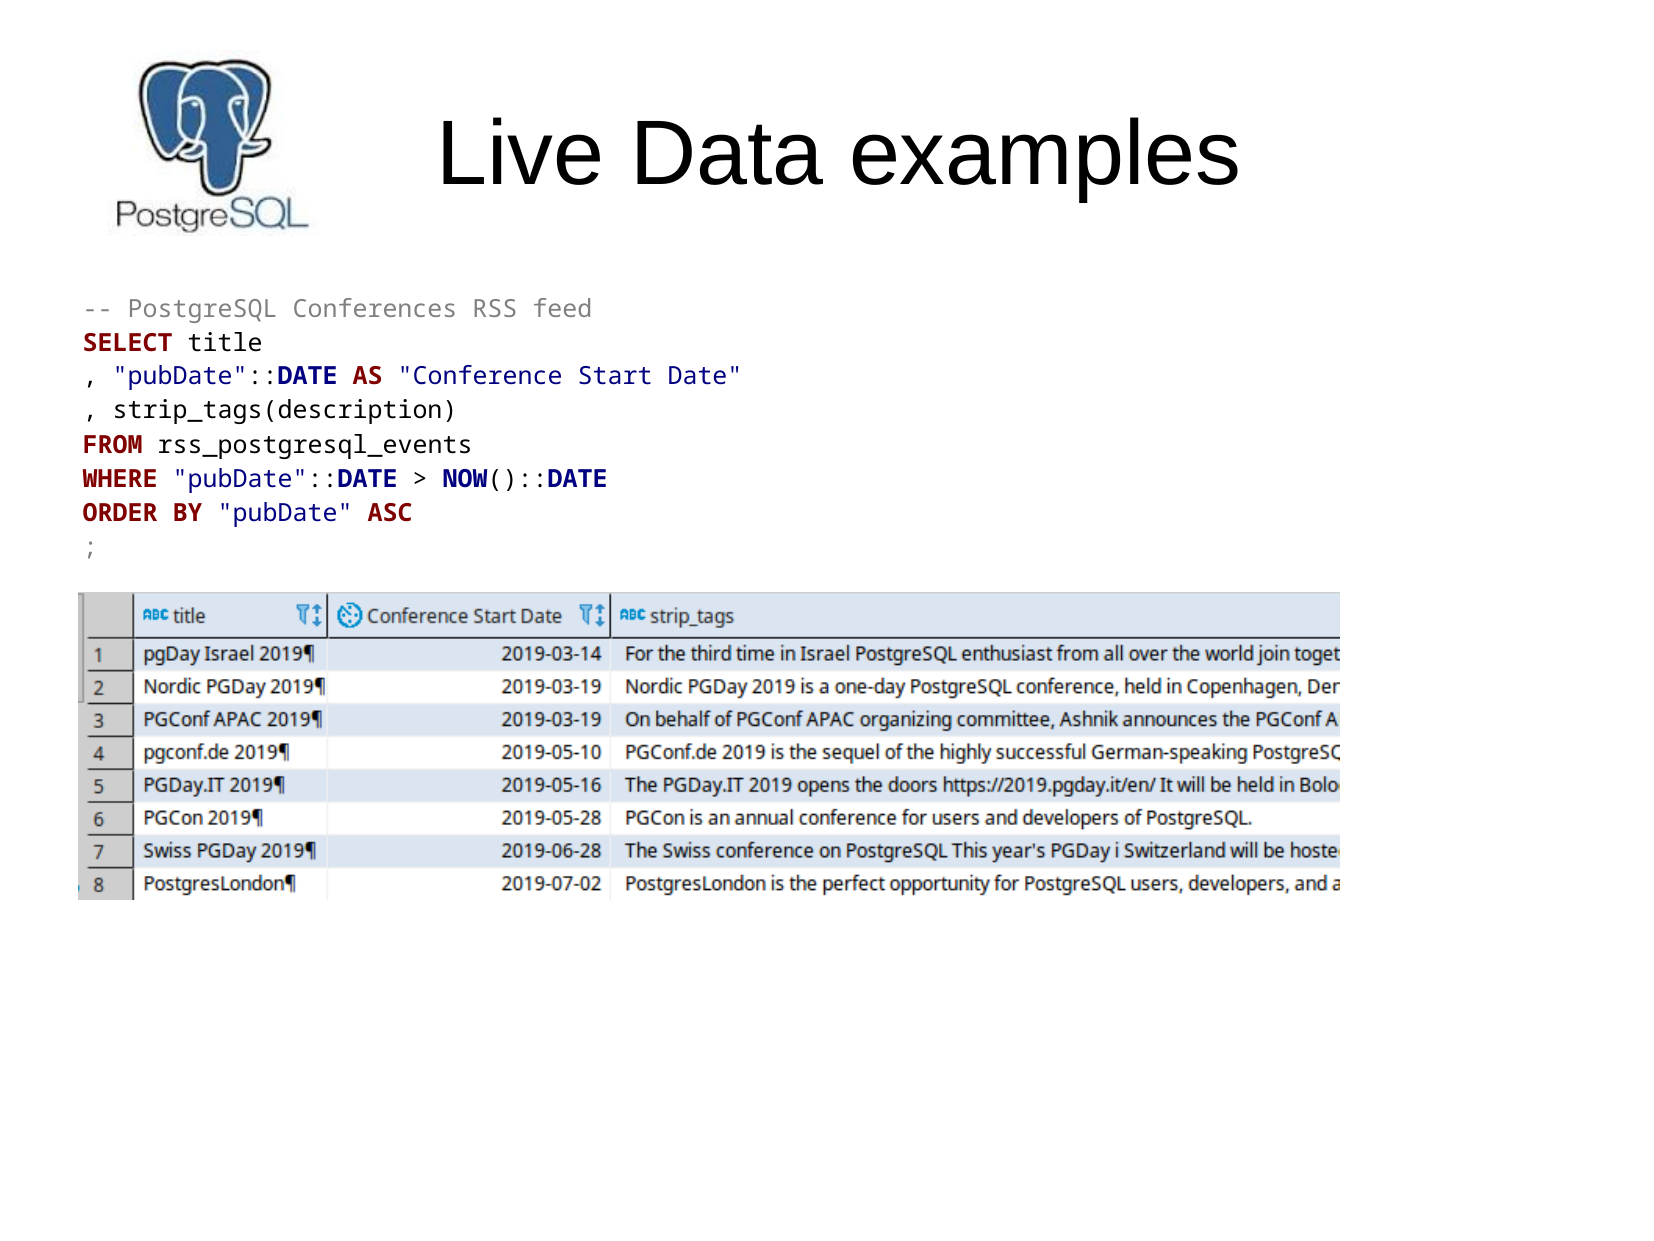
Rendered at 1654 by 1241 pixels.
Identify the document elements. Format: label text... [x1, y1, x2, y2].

list -- PostgreSQL Conferences RSS feed SELECT title , "pubDate"::DATE AS "Conference Start Date" , strip_tags(description) FROM rss_postgresql_events WHERE "pubDate"::DATE > NOW()::DATE ORDER BY "pubDate" ASC ; [82, 290, 1538, 1010]
picture [58, 50, 356, 237]
picture [78, 592, 1340, 900]
title Live Data examples [82, 49, 1571, 257]
